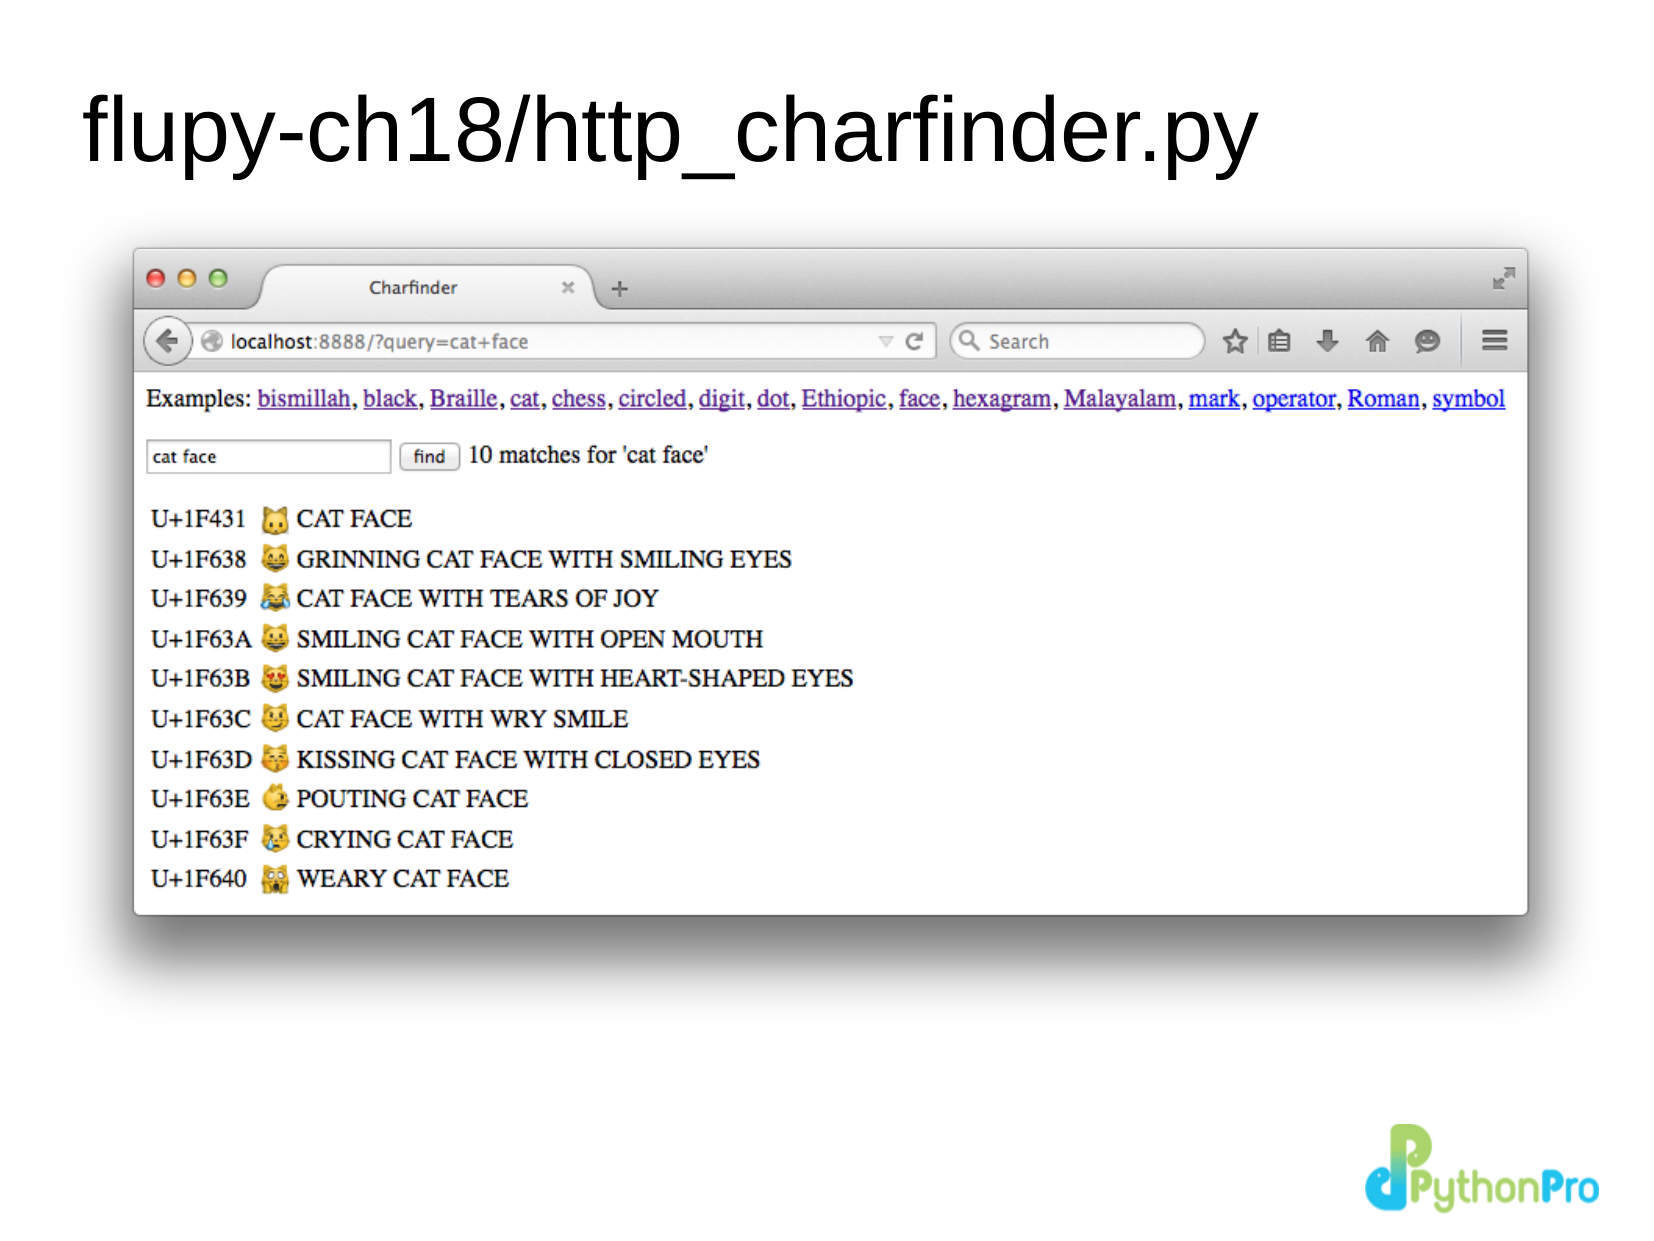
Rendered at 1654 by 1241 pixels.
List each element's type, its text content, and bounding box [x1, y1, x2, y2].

title flupy-ch18/http_charfinder.py [82, 49, 1571, 194]
picture [45, 194, 1617, 1039]
picture [1365, 1124, 1599, 1214]
